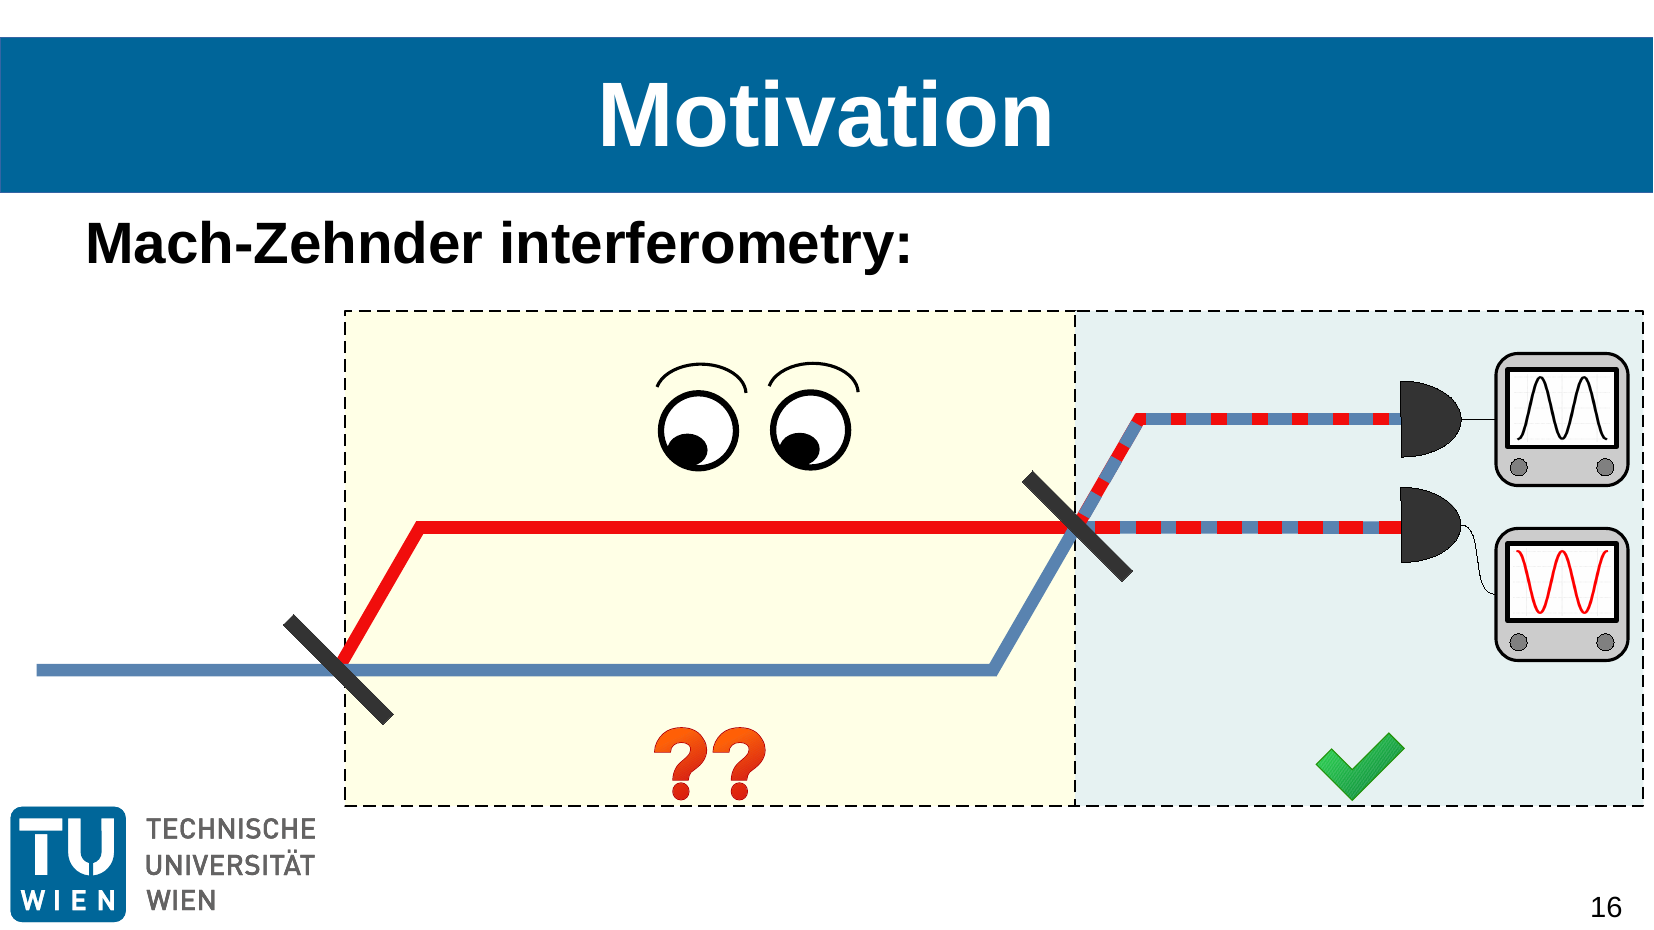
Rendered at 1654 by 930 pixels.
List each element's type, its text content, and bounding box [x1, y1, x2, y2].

picture [1298, 702, 1421, 826]
title Motivation [0, 37, 1653, 193]
text_box [350, 534, 1063, 663]
text_box [283, 310, 1644, 806]
picture [1510, 371, 1614, 445]
picture [631, 714, 790, 816]
list Mach-Zehnder interferometry: [85, 210, 975, 285]
picture [1509, 545, 1615, 619]
